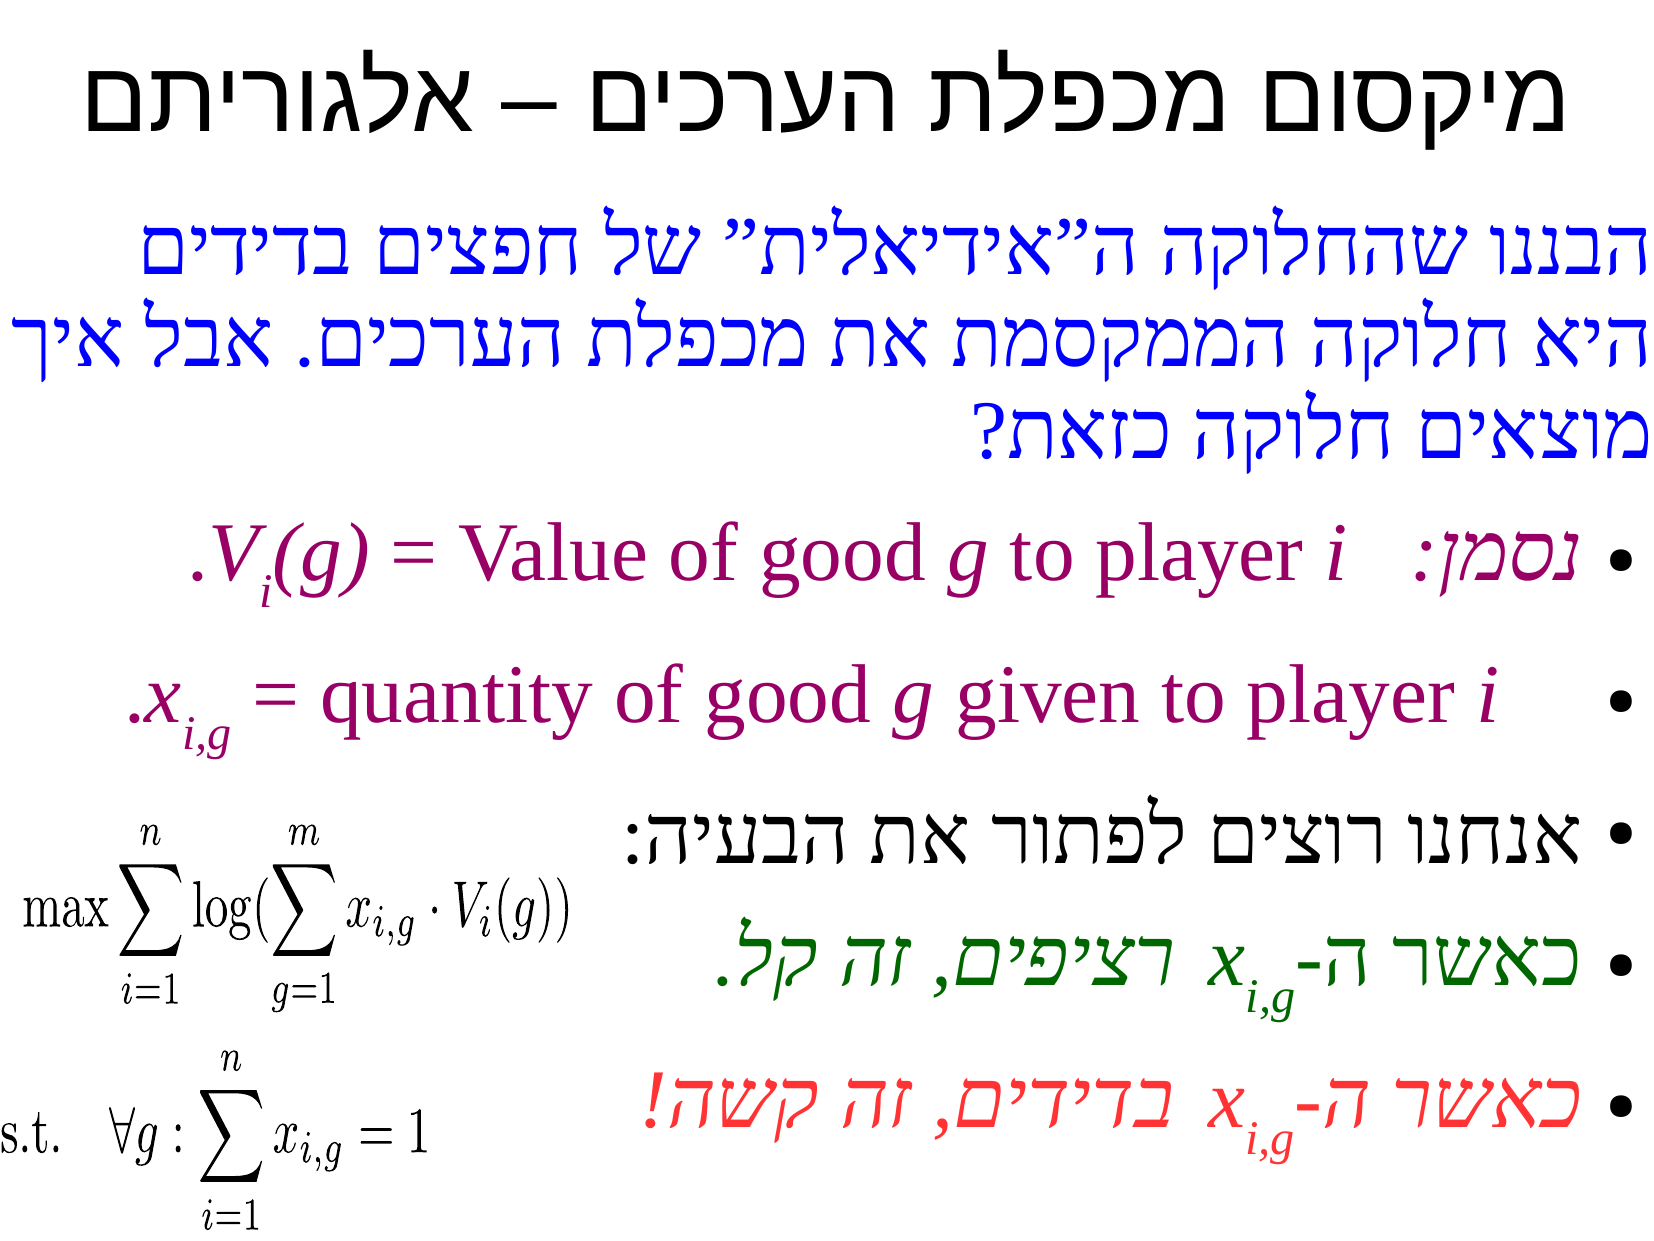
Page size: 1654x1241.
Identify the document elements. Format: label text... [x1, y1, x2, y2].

list הבננו שהחלוקה ה”אידיאלית” של חפצים בדידים היא חלוקה הממקסמת את מכפלת הערכים. אבל איך מוצאים חלוקה כזאת? נסמן: Vi(g) = Value of good g to player i. xi,g = quantity of good g given to player i. אנחנו רוצים לפתור את הבעיה: כאשר ה-xi,g רציפים, זה קל. כאשר ה-xi,g בדידים, זה קשה! [0, 199, 1654, 1241]
title מיקסום מכפלת הערכים – אלגוריתם [0, 28, 1654, 166]
text_box [0, 824, 573, 1231]
